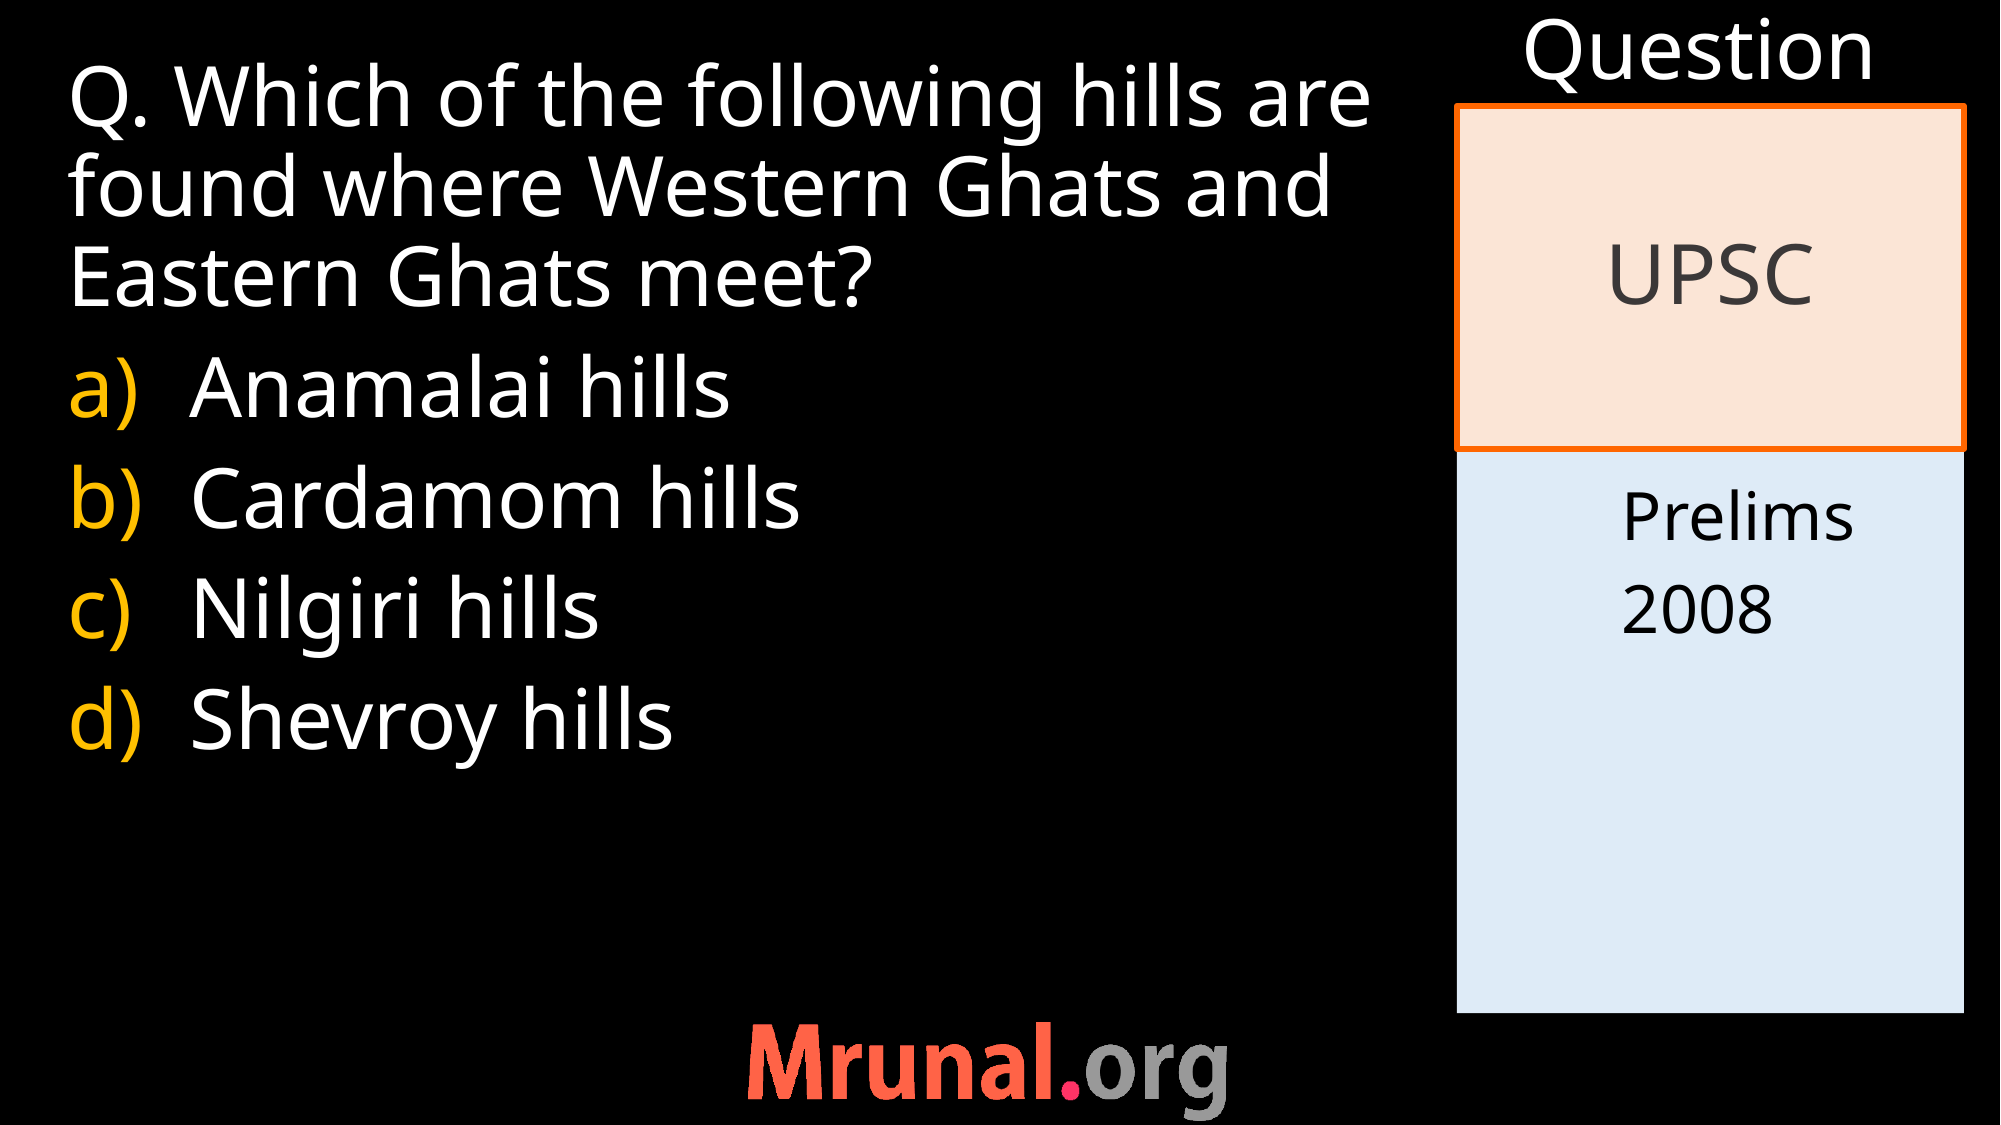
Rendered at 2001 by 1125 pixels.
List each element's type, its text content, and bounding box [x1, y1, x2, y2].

picture [741, 1014, 1230, 1125]
title UPSC [1456, 106, 1964, 449]
list Question [1457, 0, 1964, 106]
list Prelims 2008 [1456, 452, 1964, 1014]
list Q. Which of the following hills are found where Western Ghats and Eastern Ghats meet? Anamalai hills Cardamom hills Nilgiri hills Shevroy hills [52, 47, 1447, 1014]
